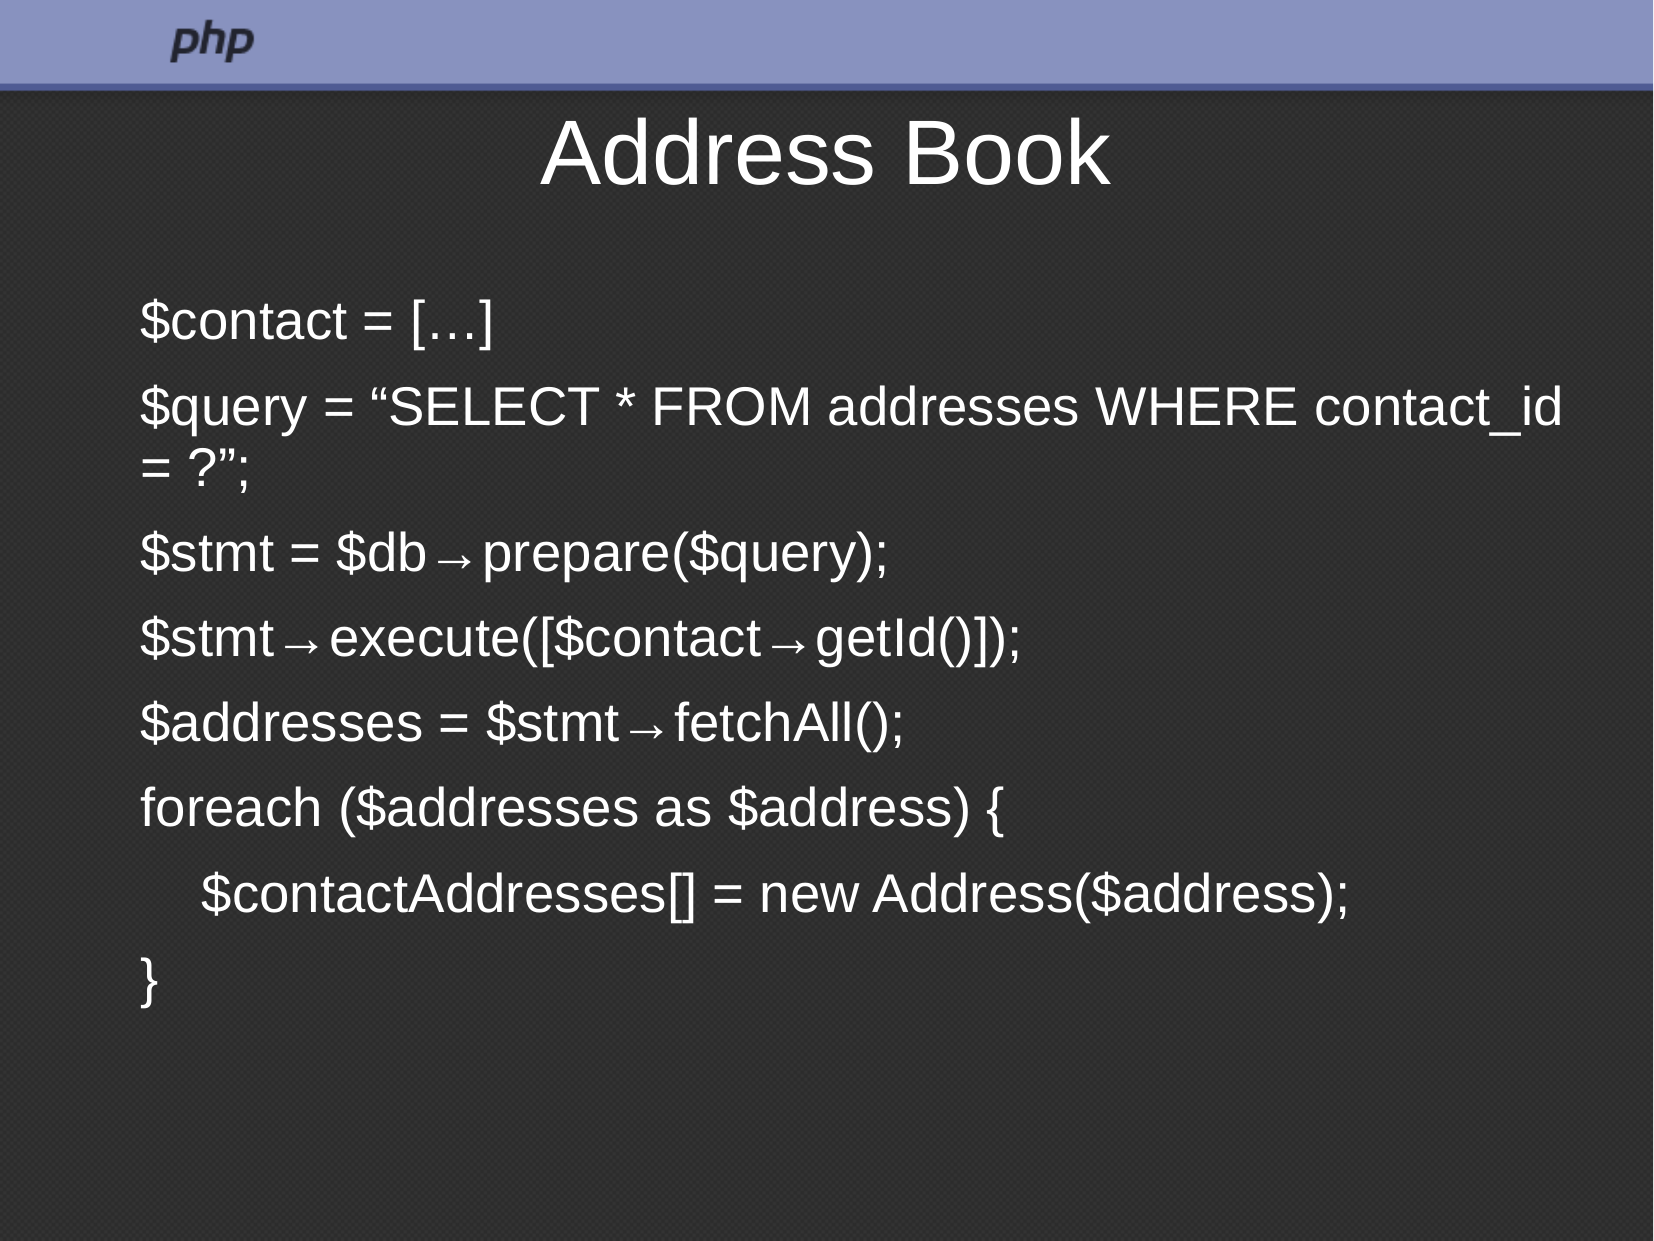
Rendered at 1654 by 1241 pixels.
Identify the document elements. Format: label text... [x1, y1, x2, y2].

list $contact = […] $query = “SELECT * FROM addresses WHERE contact_id = ?”; $stmt = $db→prepare($query); $stmt→execute([$contact→getId()]); $addresses = $stmt→fetchAll(); foreach ($addresses as $address) { $contactAddresses[] = new Address($address); } [82, 290, 1571, 1010]
picture [0, 0, 1654, 1241]
title Address Book [82, 49, 1571, 257]
